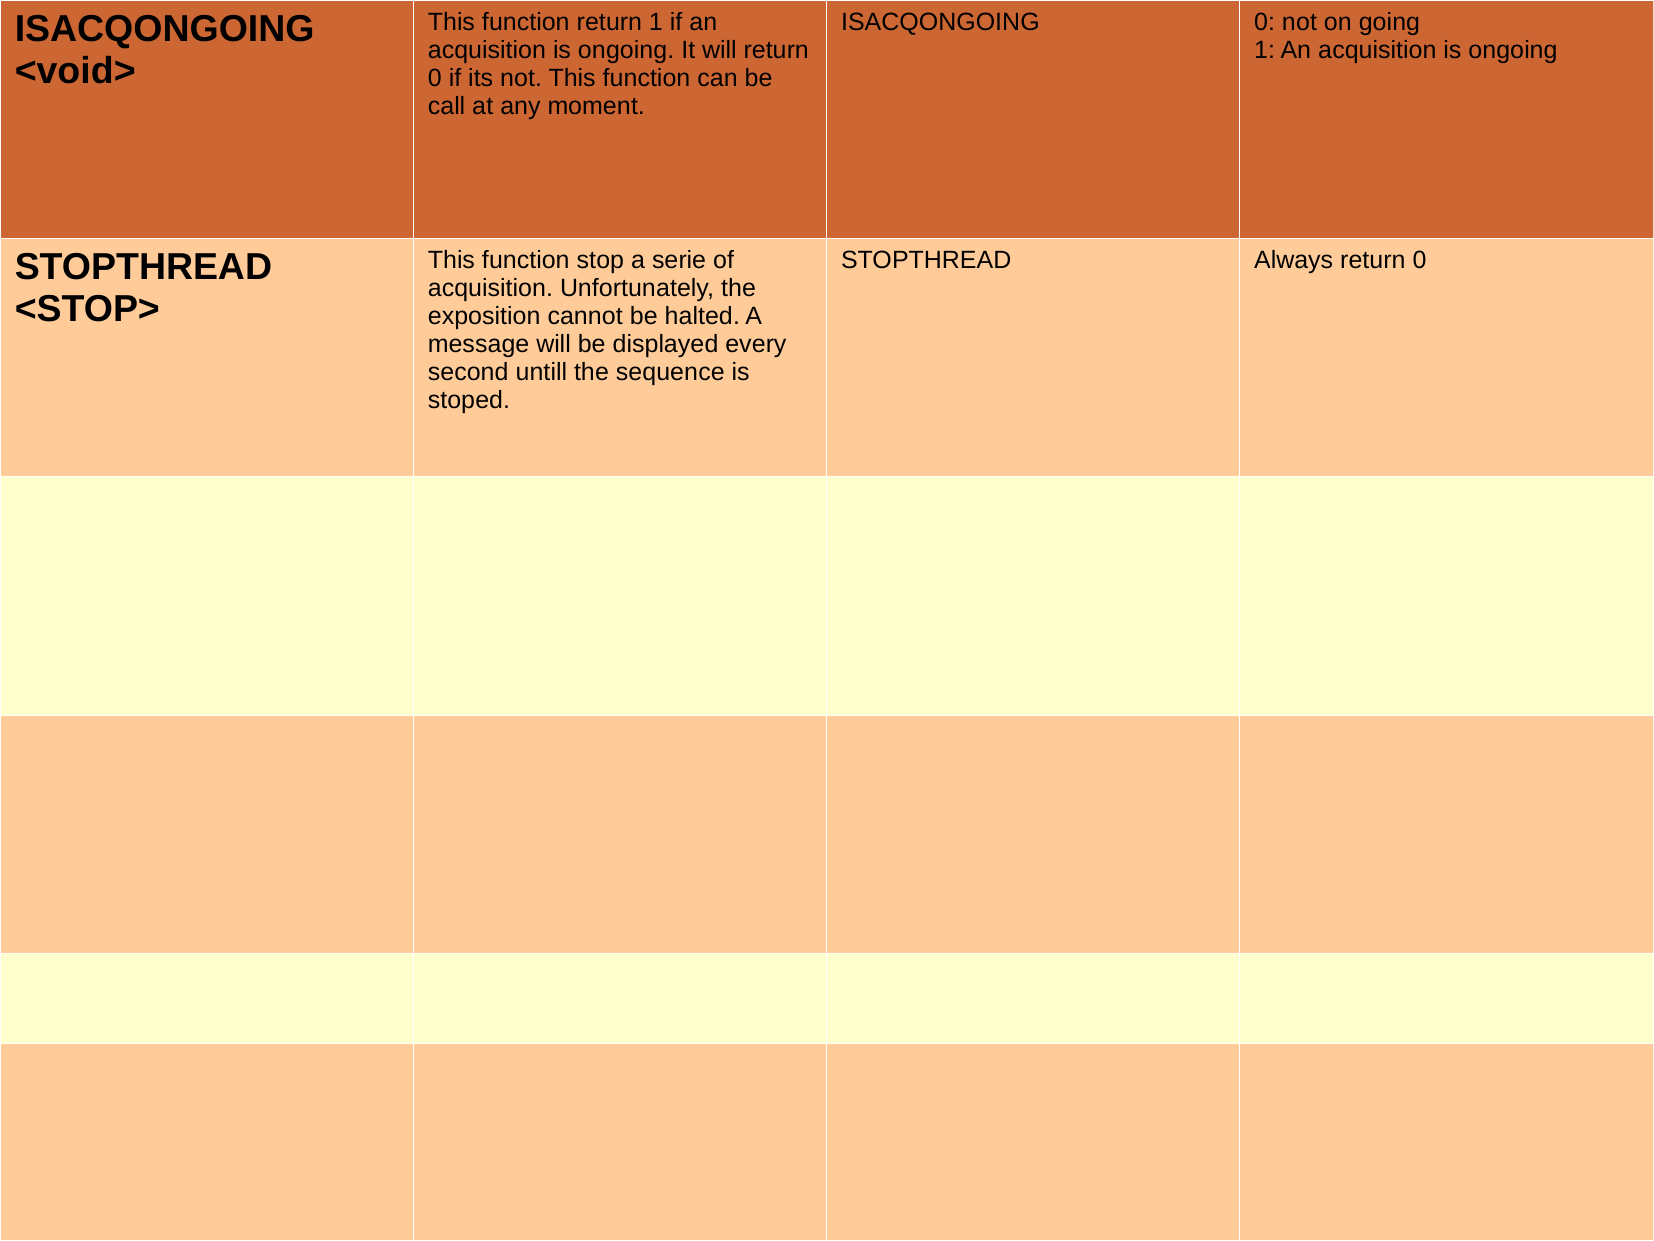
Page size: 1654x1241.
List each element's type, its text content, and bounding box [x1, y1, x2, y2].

table_cell [827, 716, 1239, 953]
table_cell [827, 477, 1239, 715]
table_header ISACQONGOING [827, 1, 1239, 238]
table_cell STOPTHREAD [827, 239, 1239, 476]
table_cell This function stop a serie of acquisition. Unfortunately, the exposition cannot be halted. A message will be displayed every second untill the sequence is stoped. [414, 239, 826, 476]
table_cell STOPTHREAD <STOP> [1, 239, 413, 476]
table_cell [1, 477, 413, 715]
table_cell [1240, 1044, 1653, 1240]
table_cell [1, 1044, 413, 1240]
table_cell [414, 716, 826, 953]
table_cell [1240, 954, 1653, 1043]
table_header 0: not on going 1: An acquisition is ongoing [1240, 1, 1653, 238]
table_cell [827, 1044, 1239, 1240]
table_header ISACQONGOING <void> [1, 1, 413, 238]
table_cell [1240, 477, 1653, 715]
table_cell [1240, 716, 1653, 953]
table_cell [1, 954, 413, 1043]
table_cell [827, 954, 1239, 1043]
table_header This function return 1 if an acquisition is ongoing. It will return 0 if its not. This function can be call at any moment. [414, 1, 826, 238]
table_cell Always return 0 [1240, 239, 1653, 476]
table_cell [414, 954, 826, 1043]
table_cell [1, 716, 413, 953]
table_cell [414, 1044, 826, 1240]
table_cell [414, 477, 826, 715]
